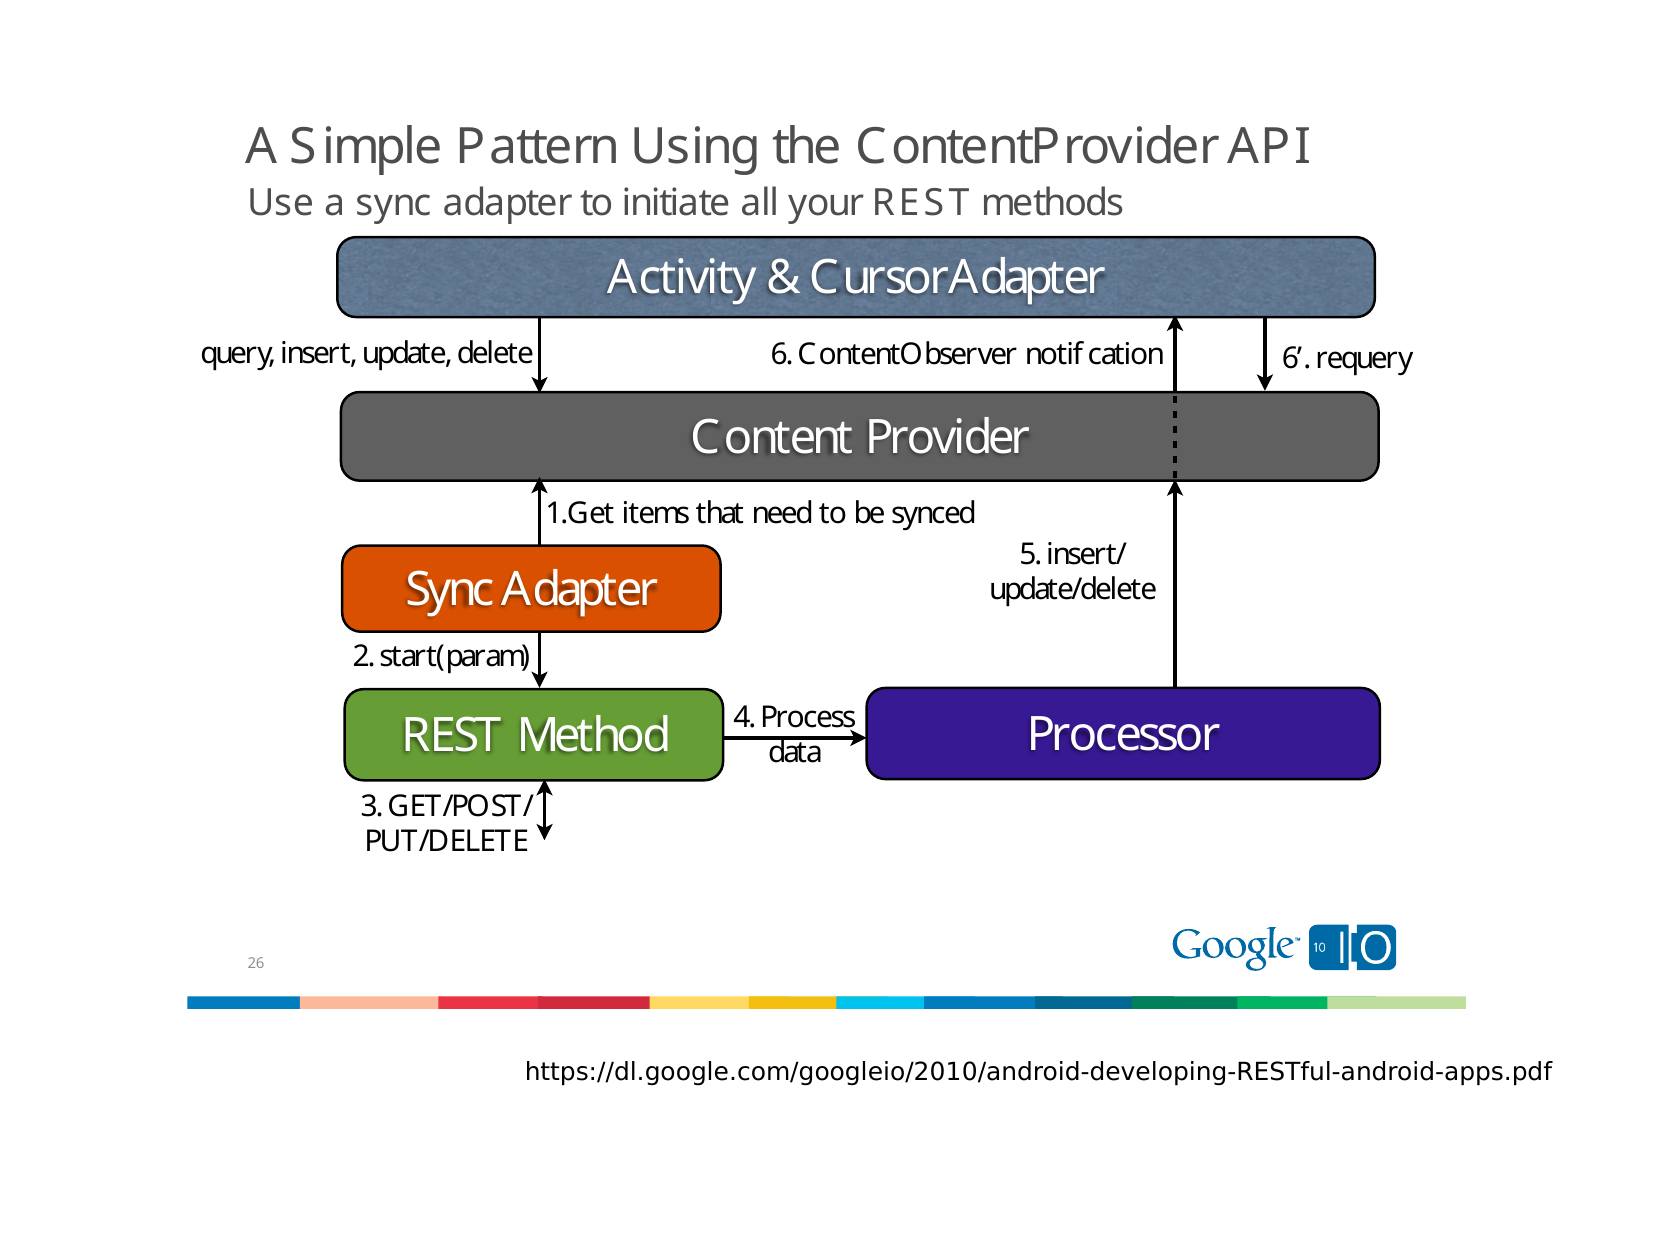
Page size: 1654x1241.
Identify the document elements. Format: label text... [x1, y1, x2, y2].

picture [186, 49, 1467, 1010]
text_box https://dl.google.com/googleio/2010/android-developing-RESTful-android-apps.pdf [510, 1050, 1576, 1096]
